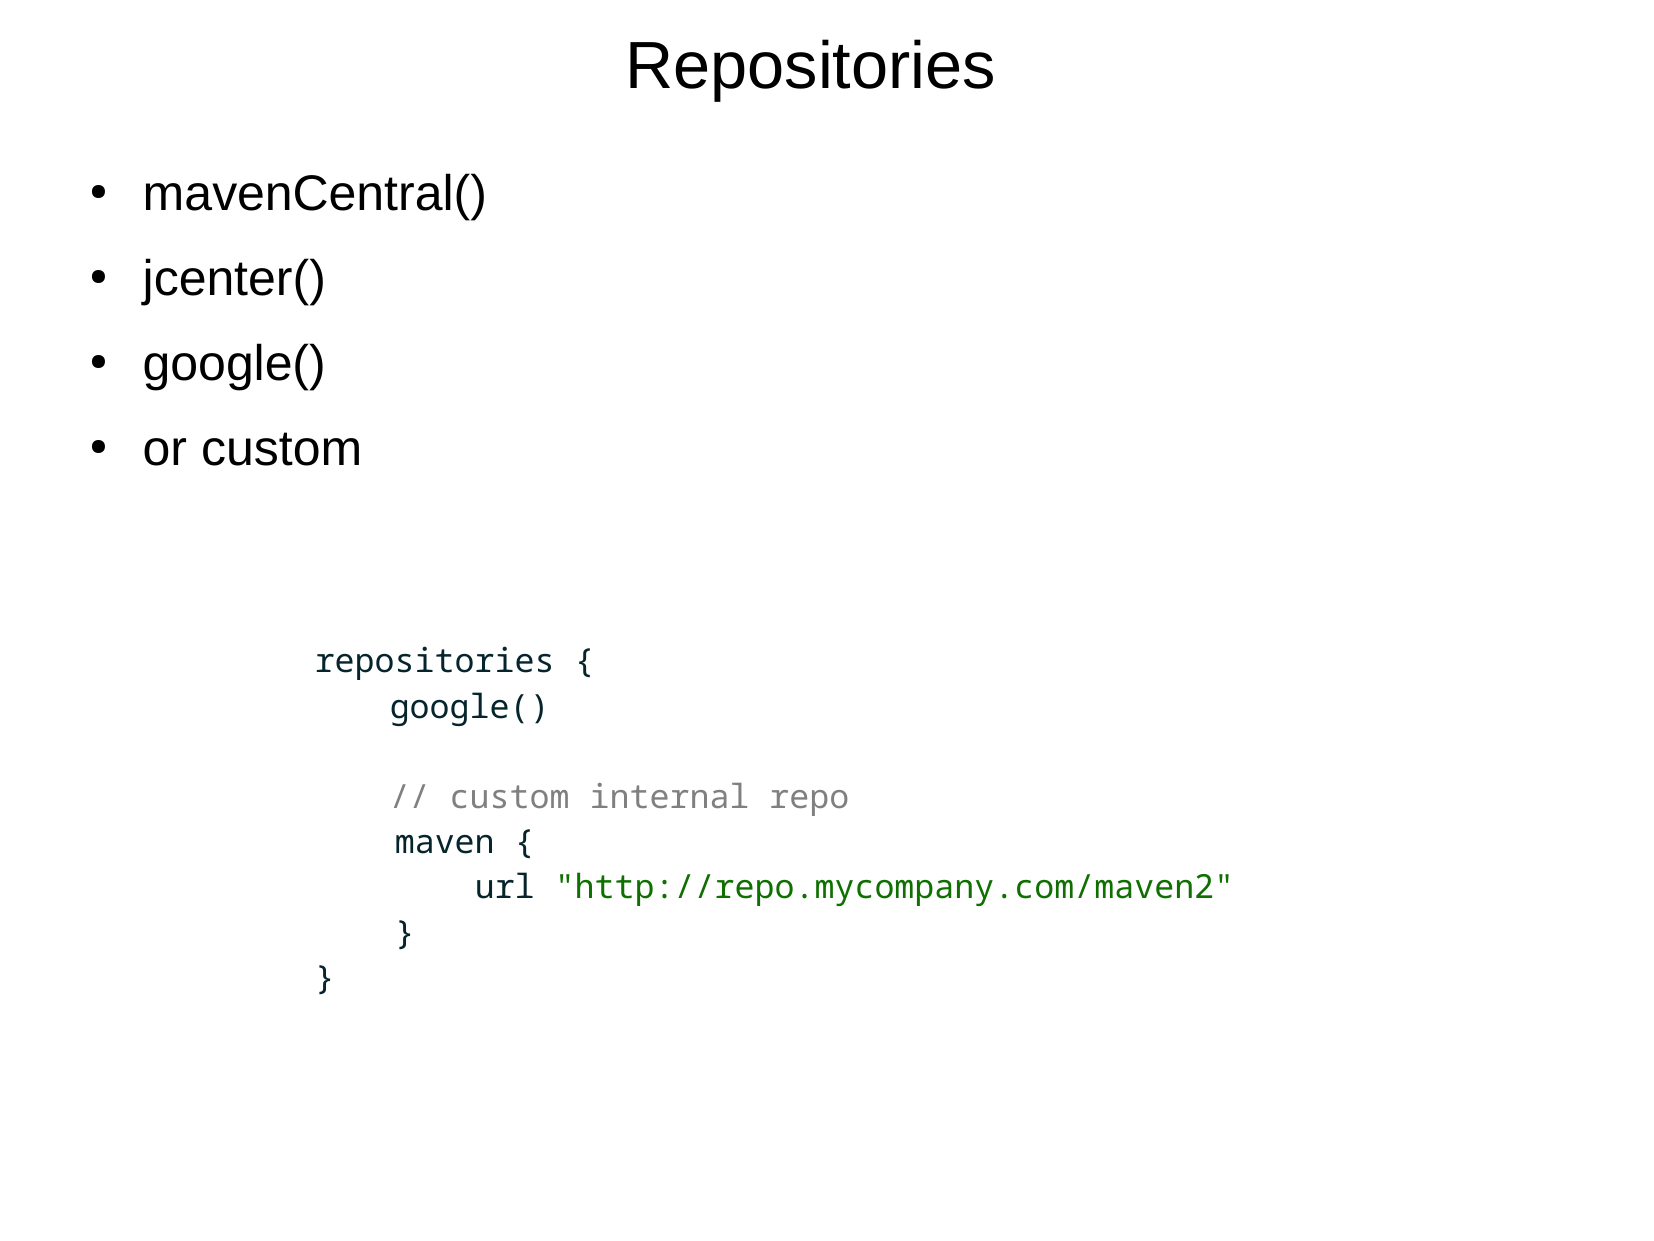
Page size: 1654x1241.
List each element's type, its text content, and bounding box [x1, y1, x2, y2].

text_box repositories { google() // custom internal repo maven { url "http://repo.mycompany.com/maven2" } } [300, 630, 1250, 911]
list mavenCentral() jcenter() google() or custom [71, 165, 1561, 541]
title Repositories [15, 0, 1571, 136]
